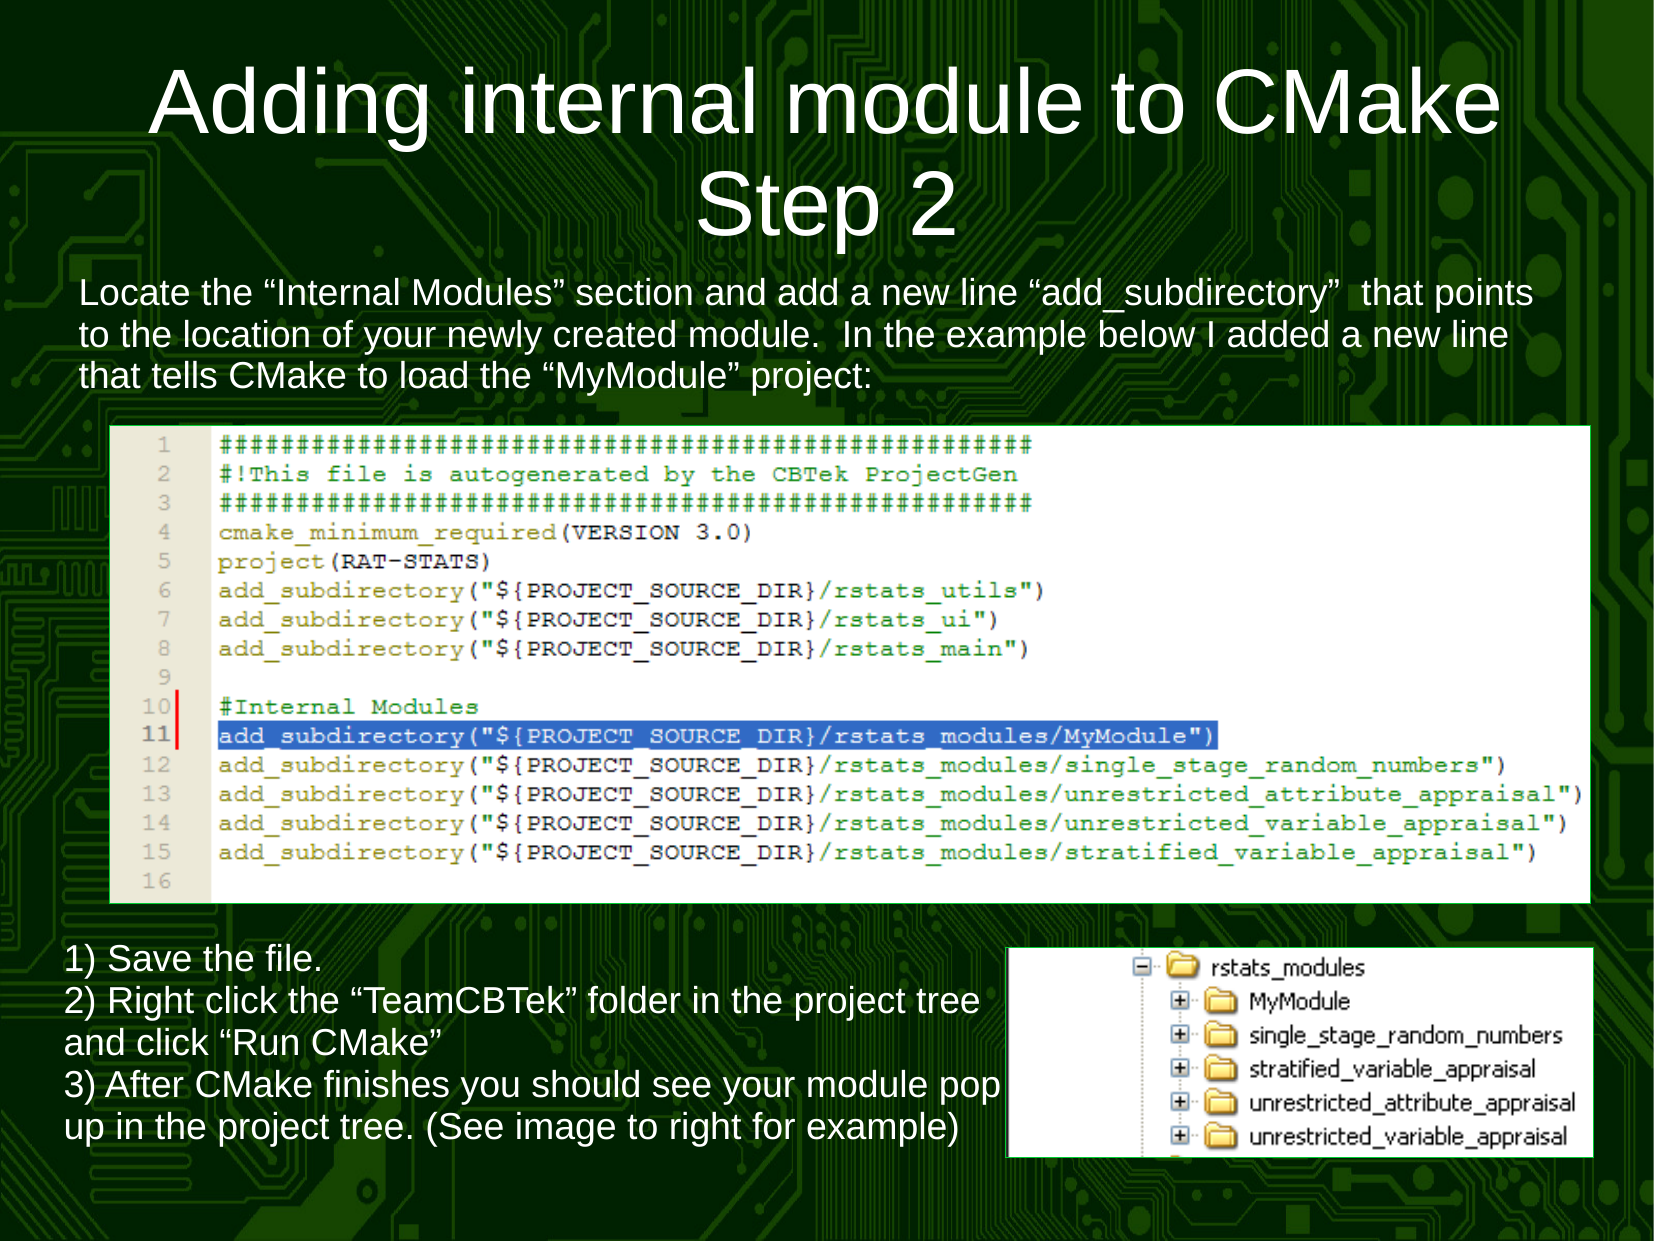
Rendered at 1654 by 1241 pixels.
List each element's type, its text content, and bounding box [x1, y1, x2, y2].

text_box Locate the “Internal Modules” section and add a new line “add_subdirectory” that points to the location of your newly created module. In the example below I added a new line that tells CMake to load the “MyModule” project: [63, 263, 1591, 429]
text_box 1) Save the file. 2) Right click the “TeamCBTek” folder in the project tree and click “Run CMake” 3) After CMake finishes you should see your module pop up in the project tree. (See image to right for example) [48, 930, 1021, 1197]
picture [0, 0, 1654, 1241]
title Adding internal module to CMake Step 2 [82, 49, 1571, 257]
